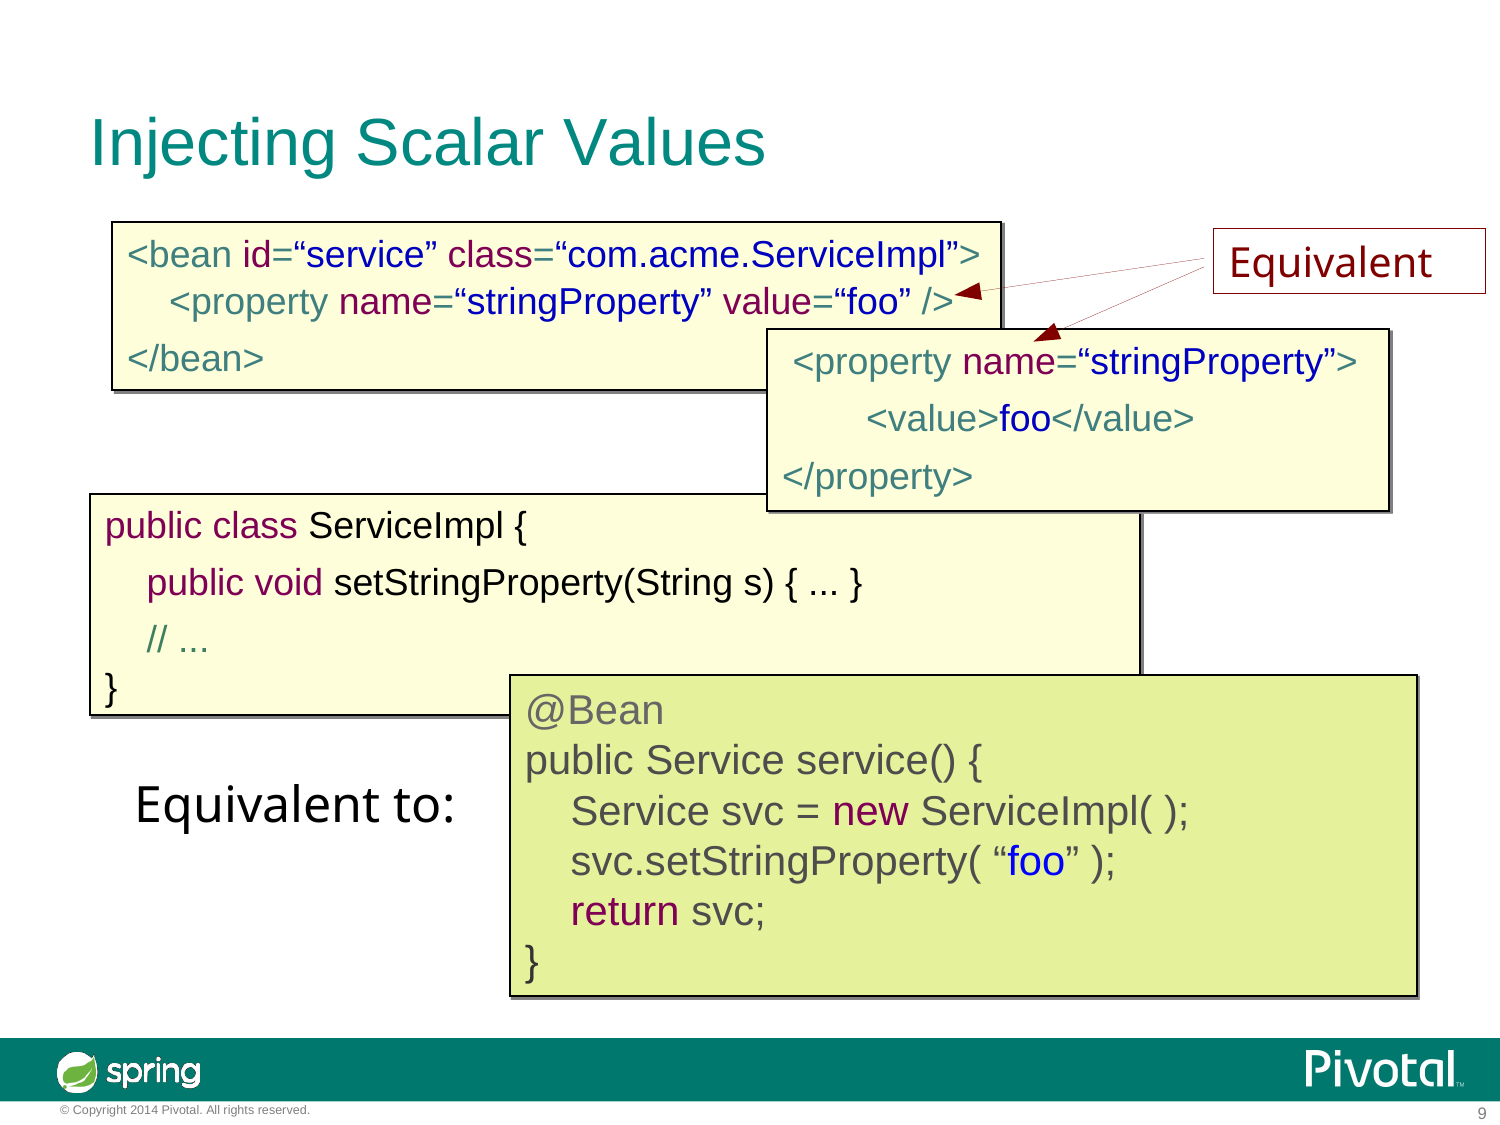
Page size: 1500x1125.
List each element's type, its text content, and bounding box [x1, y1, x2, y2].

picture [32, 1041, 210, 1103]
text_box Equivalent [1213, 228, 1486, 294]
text_box Equivalent to: [119, 764, 532, 841]
title Injecting Scalar Values [75, 45, 1426, 233]
picture [1306, 1050, 1464, 1087]
list <property name=“stringProperty”> <value>foo</value> </property> [767, 329, 1390, 511]
text_box @Bean public Service service() { Service svc = new ServiceImpl( ); svc.setStringProperty( “foo” ); return svc; } [509, 675, 1417, 997]
list public class ServiceImpl { public void setStringProperty(String s) { ... } // ... } [89, 493, 1141, 716]
list <bean id=“service” class=“com.acme.ServiceImpl”> <property name=“stringProperty” value=“foo” /> </bean> [112, 221, 1002, 391]
